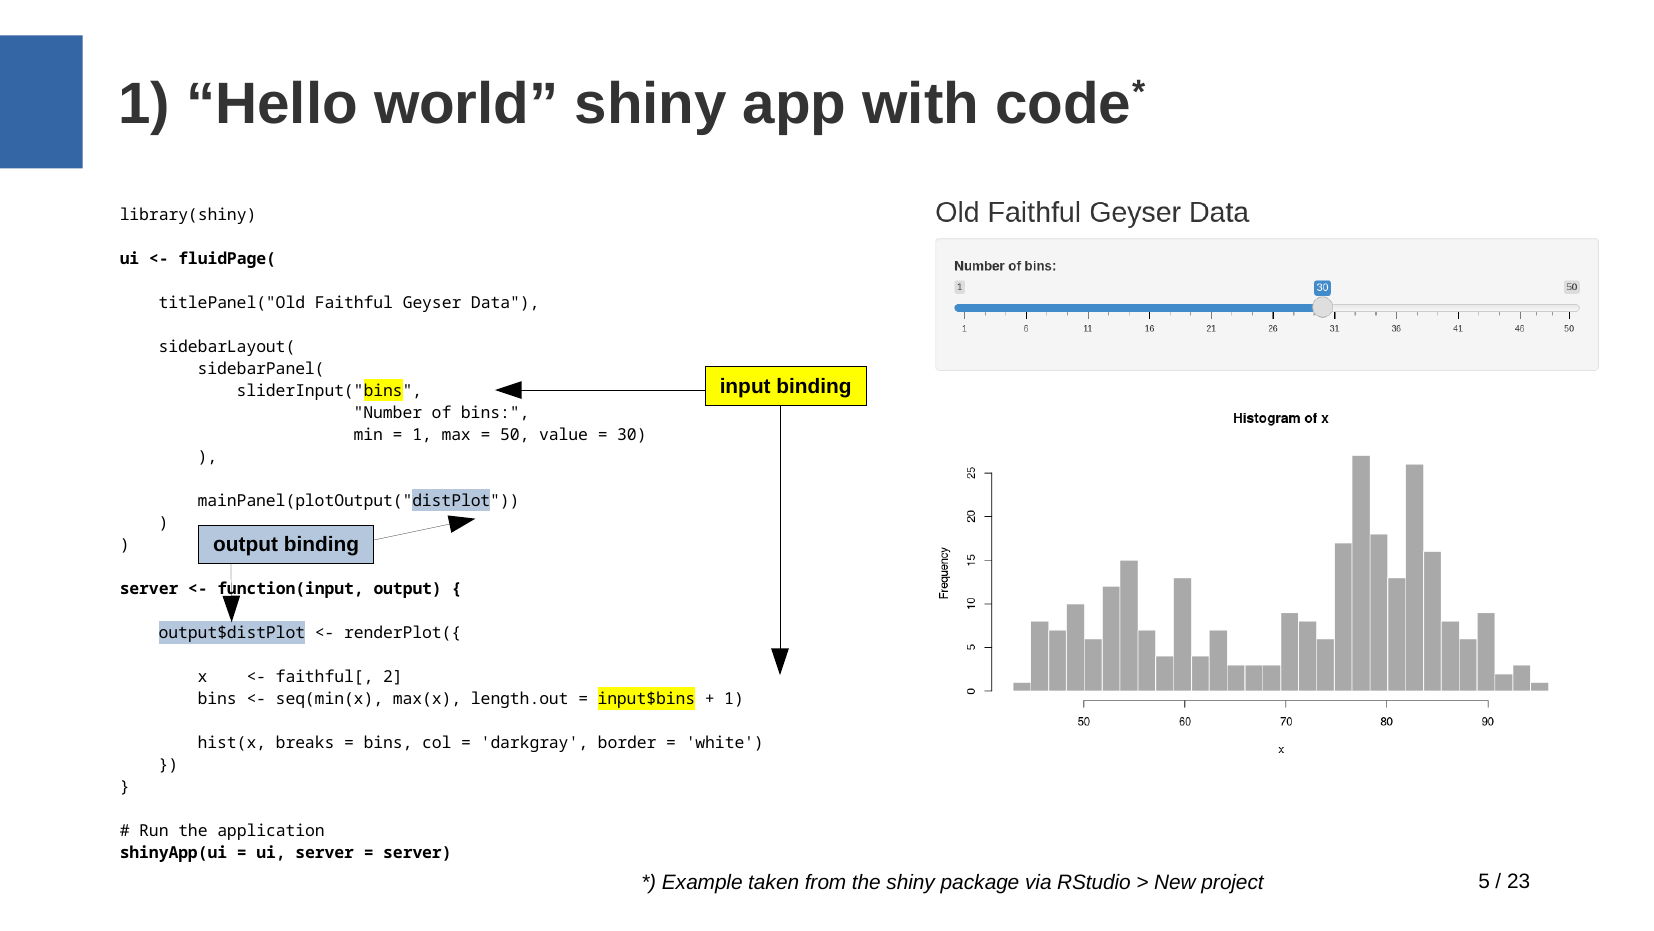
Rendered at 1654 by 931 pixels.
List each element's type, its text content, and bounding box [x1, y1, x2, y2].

text_box input binding [705, 366, 867, 406]
text_box *) Example taken from the shiny package via RStudio > New project [626, 863, 1287, 925]
title 1) “Hello world” shiny app with code* [118, 37, 1571, 169]
text_box output binding [198, 525, 374, 564]
text_box library(shiny) ui <- fluidPage( titlePanel("Old Faithful Geyser Data"), sidebarLayout( sidebarPanel( sliderInput("bins", "Number of bins:", min = 1, max = 50, value = 30) ), mainPanel(plotOutput("distPlot")) ) ) server <- function(input, output) { output$distPlot <- renderPlot({ x <- faithful[, 2] bins <- seq(min(x), max(x), length.out = input$bins + 1) hist(x, breaks = bins, col = 'darkgray', border = 'white') }) } # Run the application shinyApp(ui = ui, server = server) [105, 195, 916, 882]
picture [926, 191, 1606, 761]
